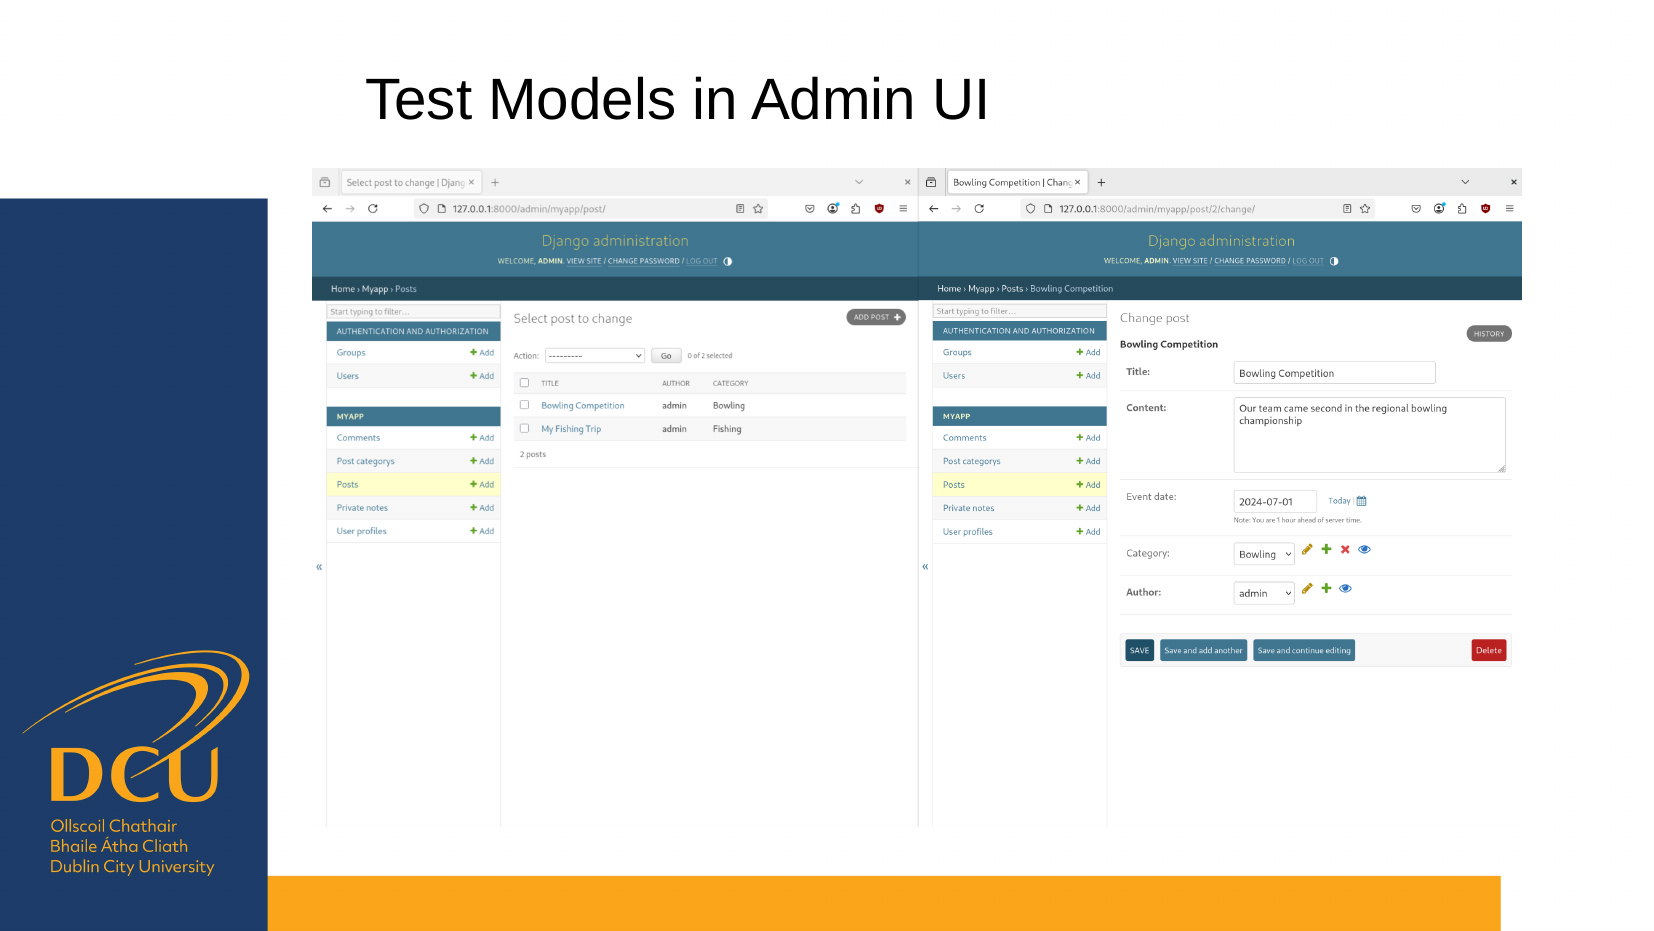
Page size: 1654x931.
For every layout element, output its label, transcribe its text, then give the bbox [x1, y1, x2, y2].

text_box Test Models in Admin UI [350, 59, 1329, 139]
picture [0, 0, 1654, 931]
